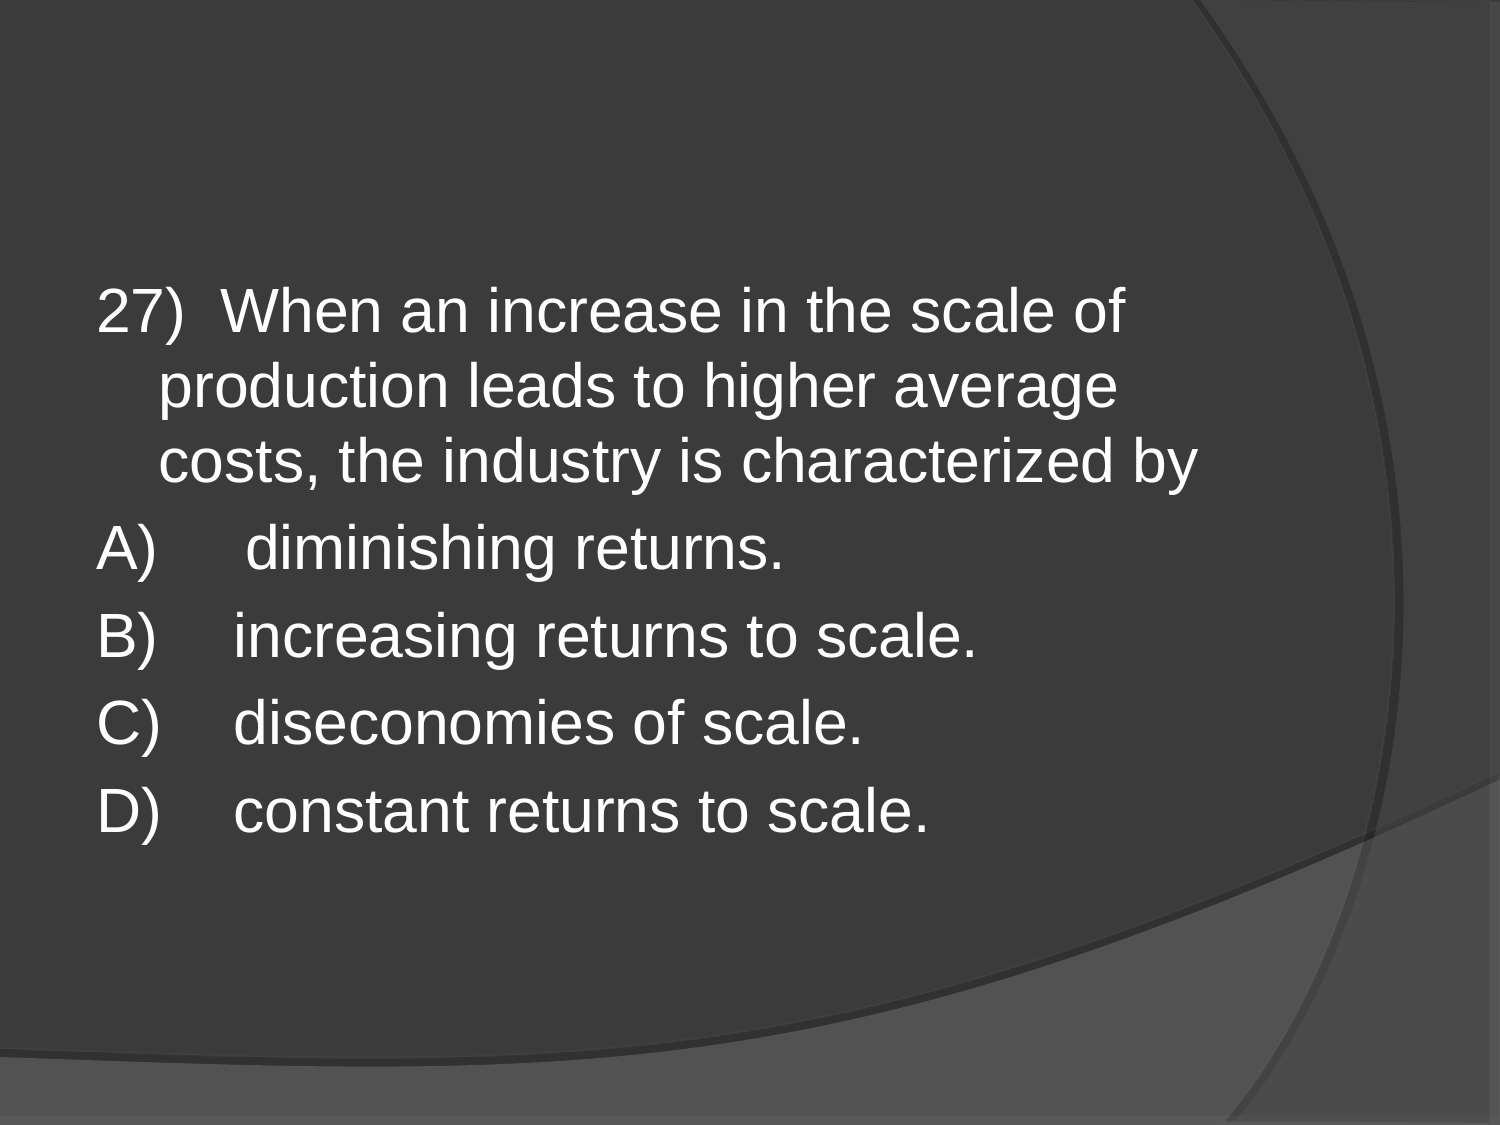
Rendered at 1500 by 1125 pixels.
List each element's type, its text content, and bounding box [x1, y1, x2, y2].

list 27) When an increase in the scale of production leads to higher average costs, the industry is characterized by A) diminishing returns. B) increasing returns to scale. C) diseconomies of scale. D) constant returns to scale. [75, 262, 1300, 1005]
